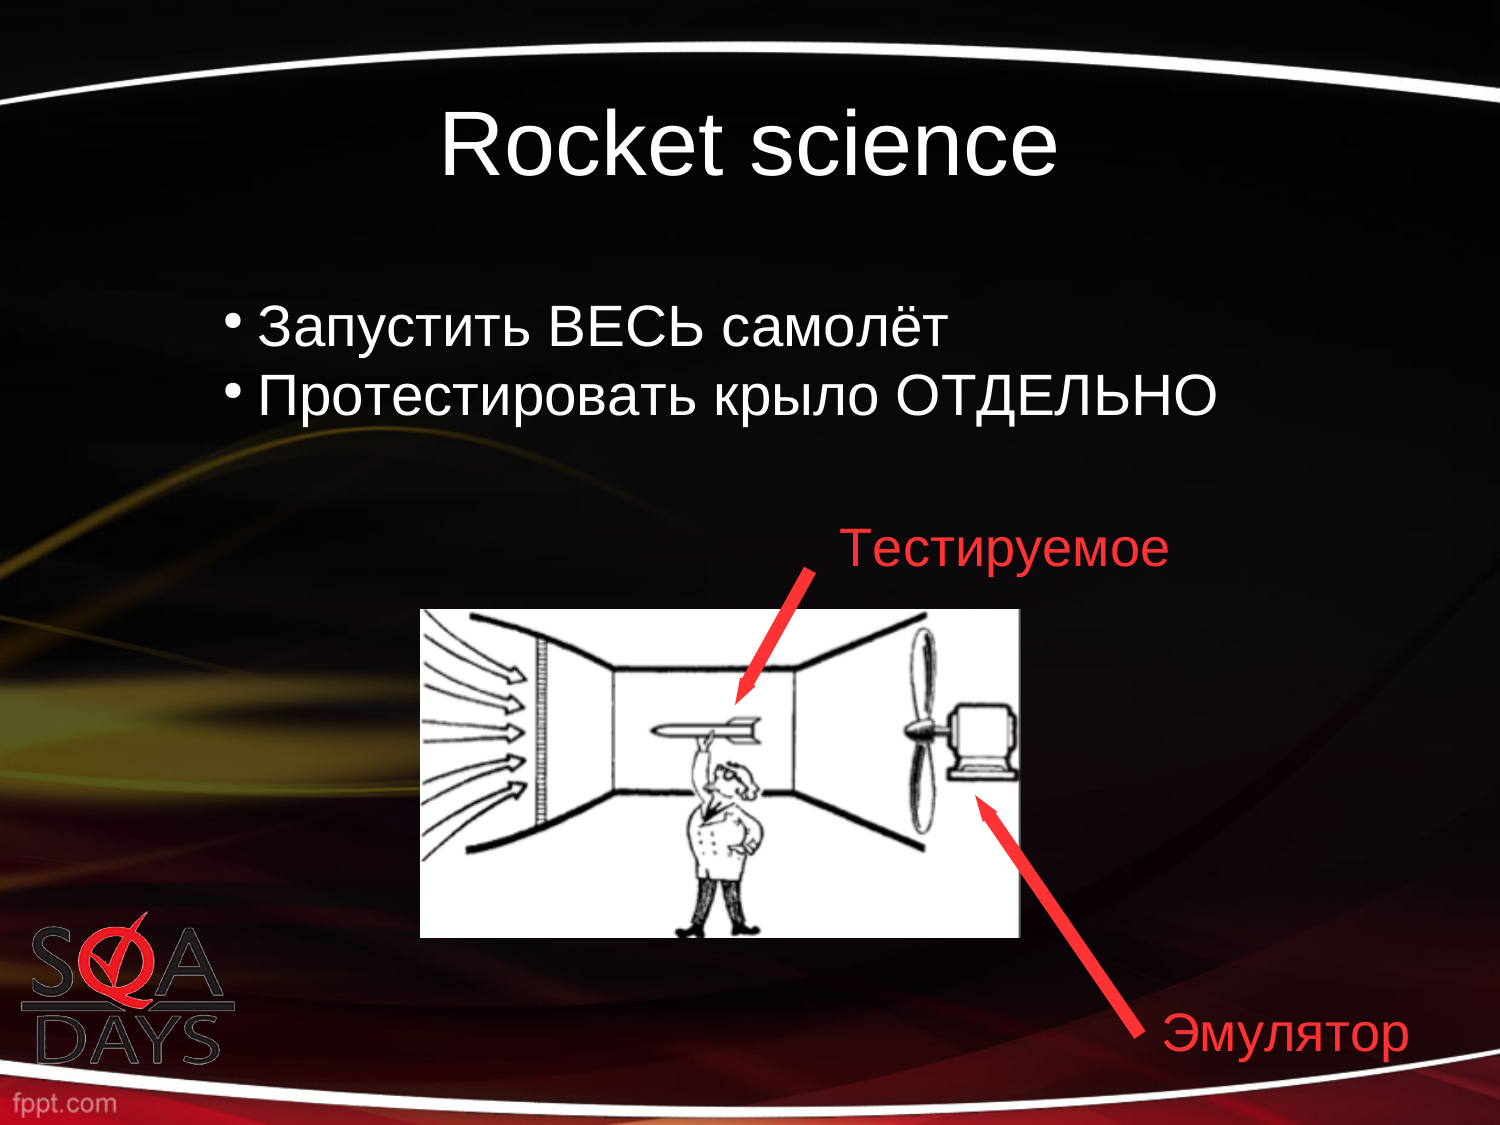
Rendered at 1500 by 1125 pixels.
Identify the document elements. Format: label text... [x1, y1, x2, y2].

text_box Тестируемое [825, 505, 1181, 586]
picture [0, 0, 1500, 1125]
title Rocket science [75, 45, 1426, 233]
text_box Запустить ВЕСЬ самолёт Протестировать крыло ОТДЕЛЬНО [207, 280, 1230, 436]
text_box Эмулятор [1146, 990, 1424, 1070]
